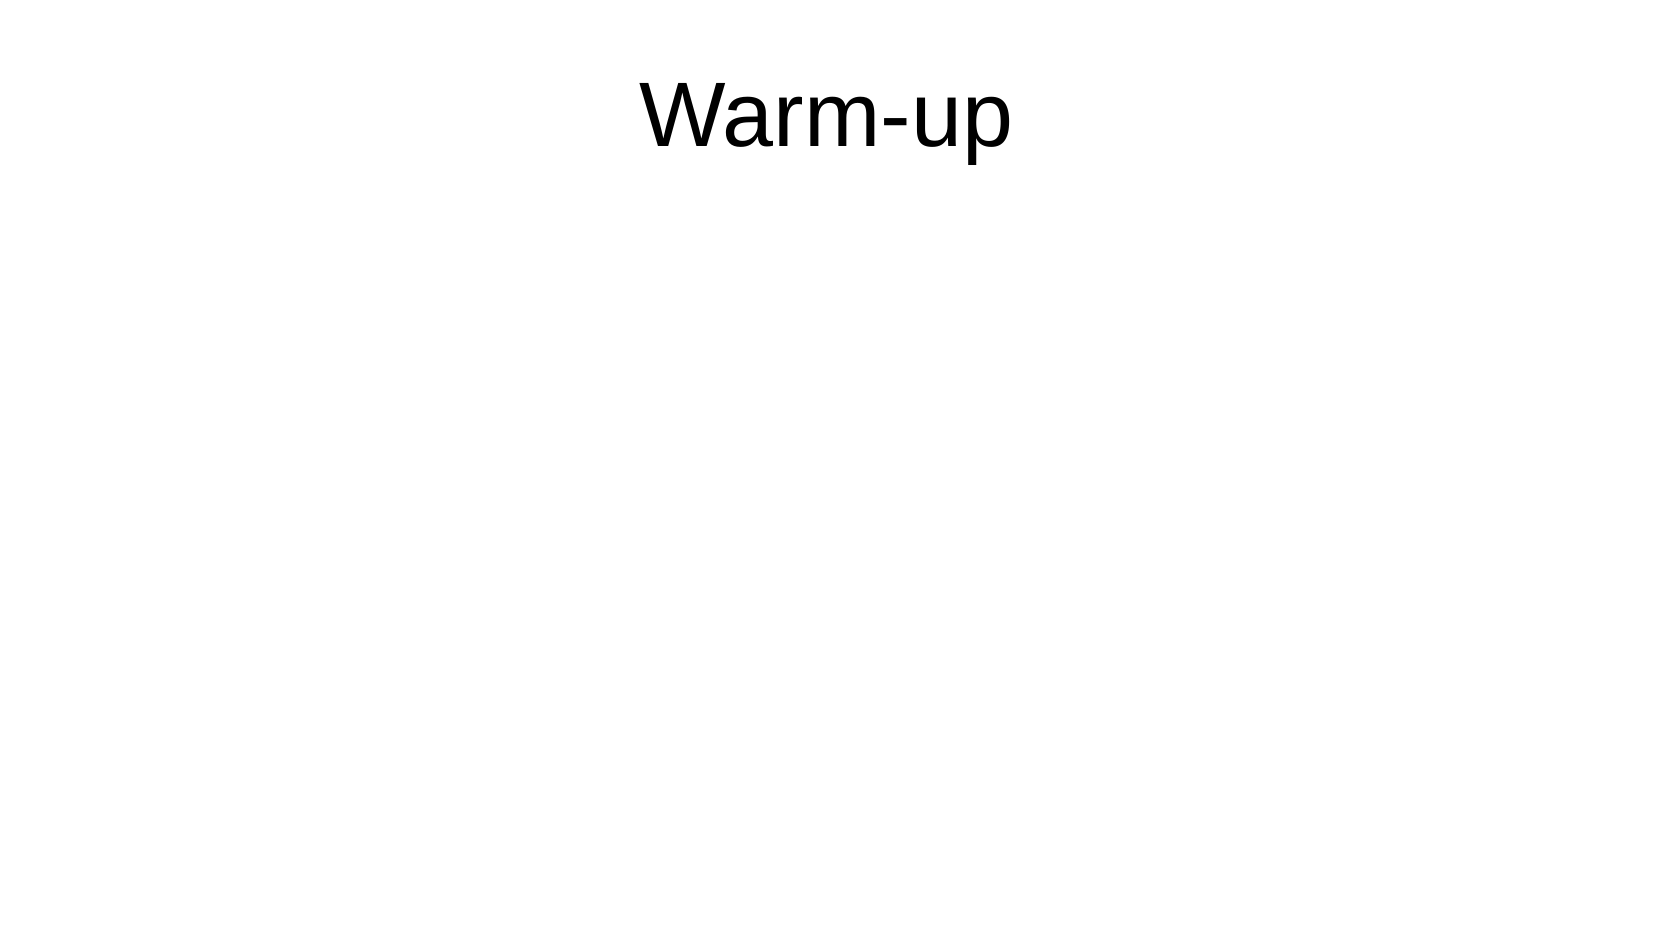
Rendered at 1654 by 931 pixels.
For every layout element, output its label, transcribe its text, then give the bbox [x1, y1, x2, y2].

title Warm-up [82, 37, 1571, 193]
